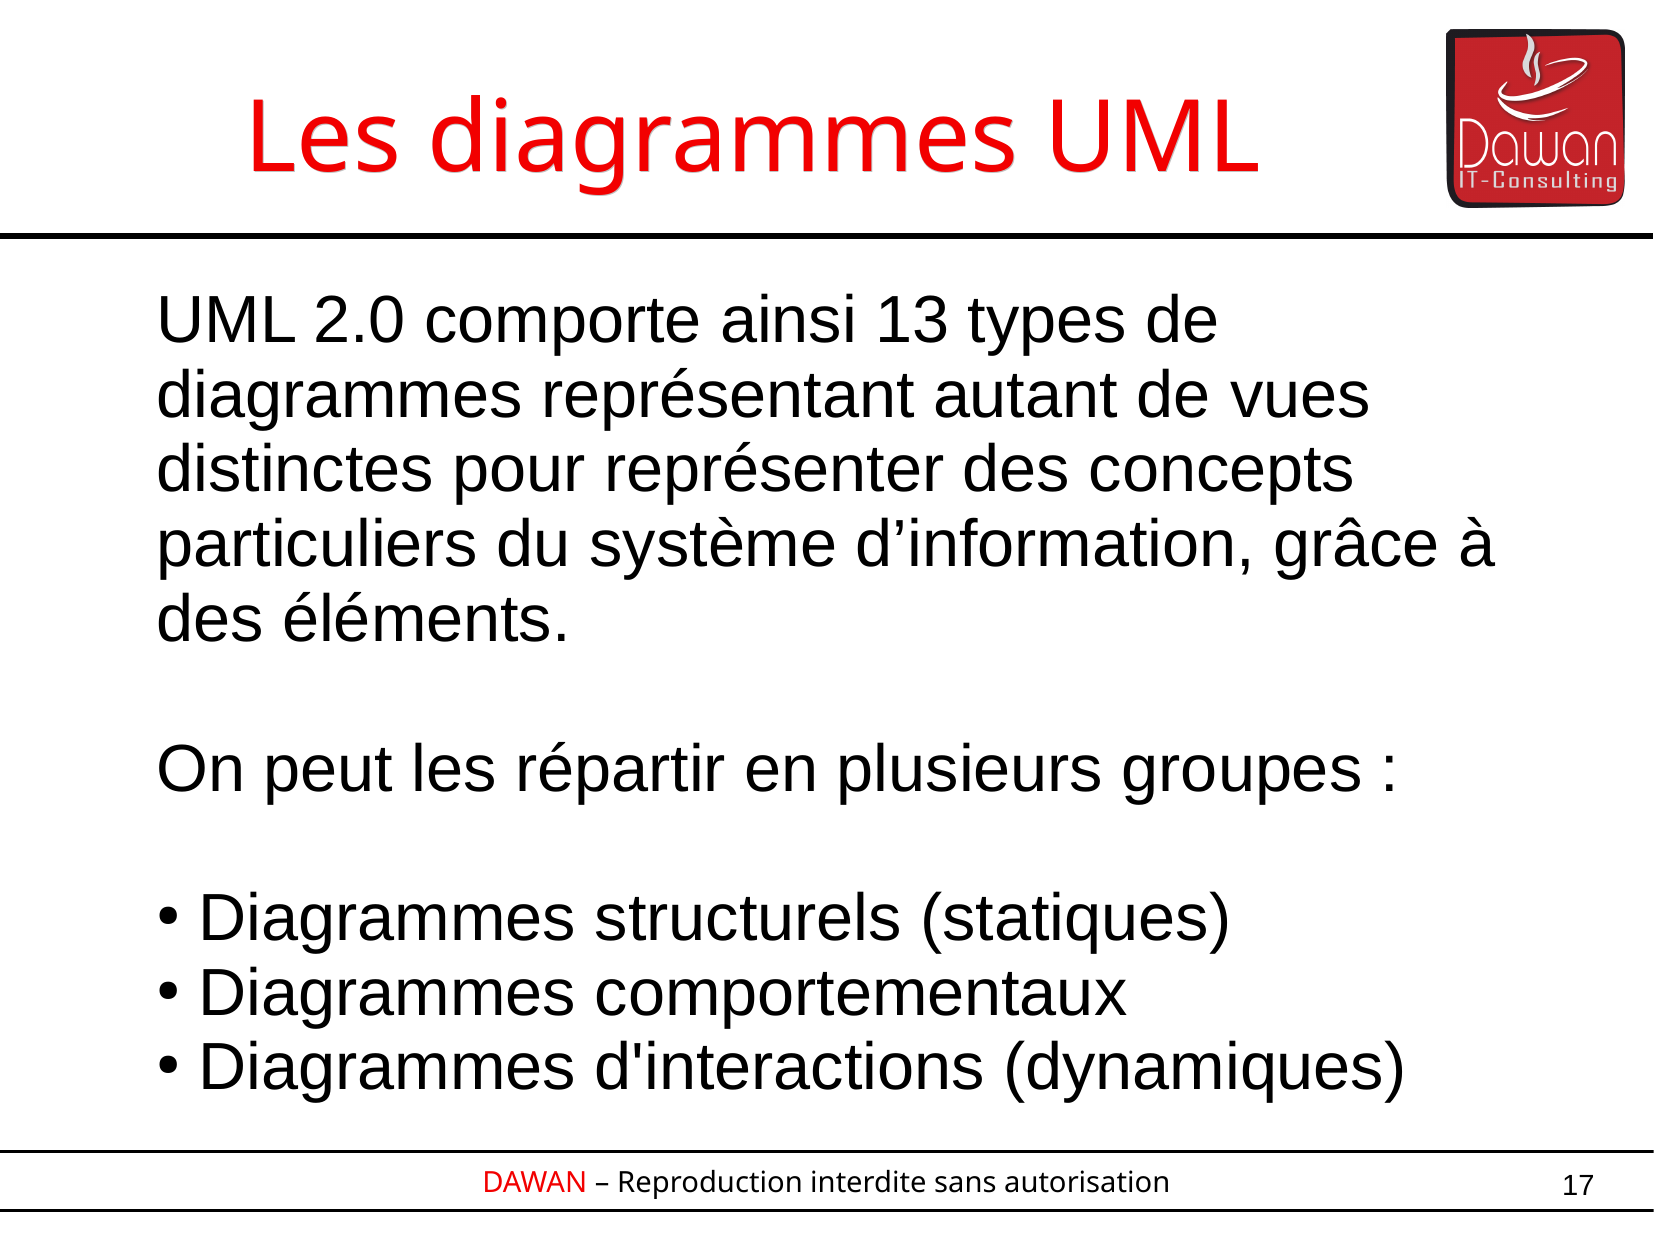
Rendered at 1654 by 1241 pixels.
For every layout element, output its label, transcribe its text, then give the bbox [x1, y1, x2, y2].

title Les diagrammes UML [59, 29, 1447, 237]
text_box UML 2.0 comporte ainsi 13 types de diagrammes représentant autant de vues distinctes pour représenter des concepts particuliers du système d’information, grâce à des éléments. On peut les répartir en plusieurs groupes : Diagrammes structurels (statiques) Diagrammes comportementaux Diagrammes d'interactions (dynamiques) [88, 274, 1565, 1112]
picture [1447, 29, 1625, 208]
